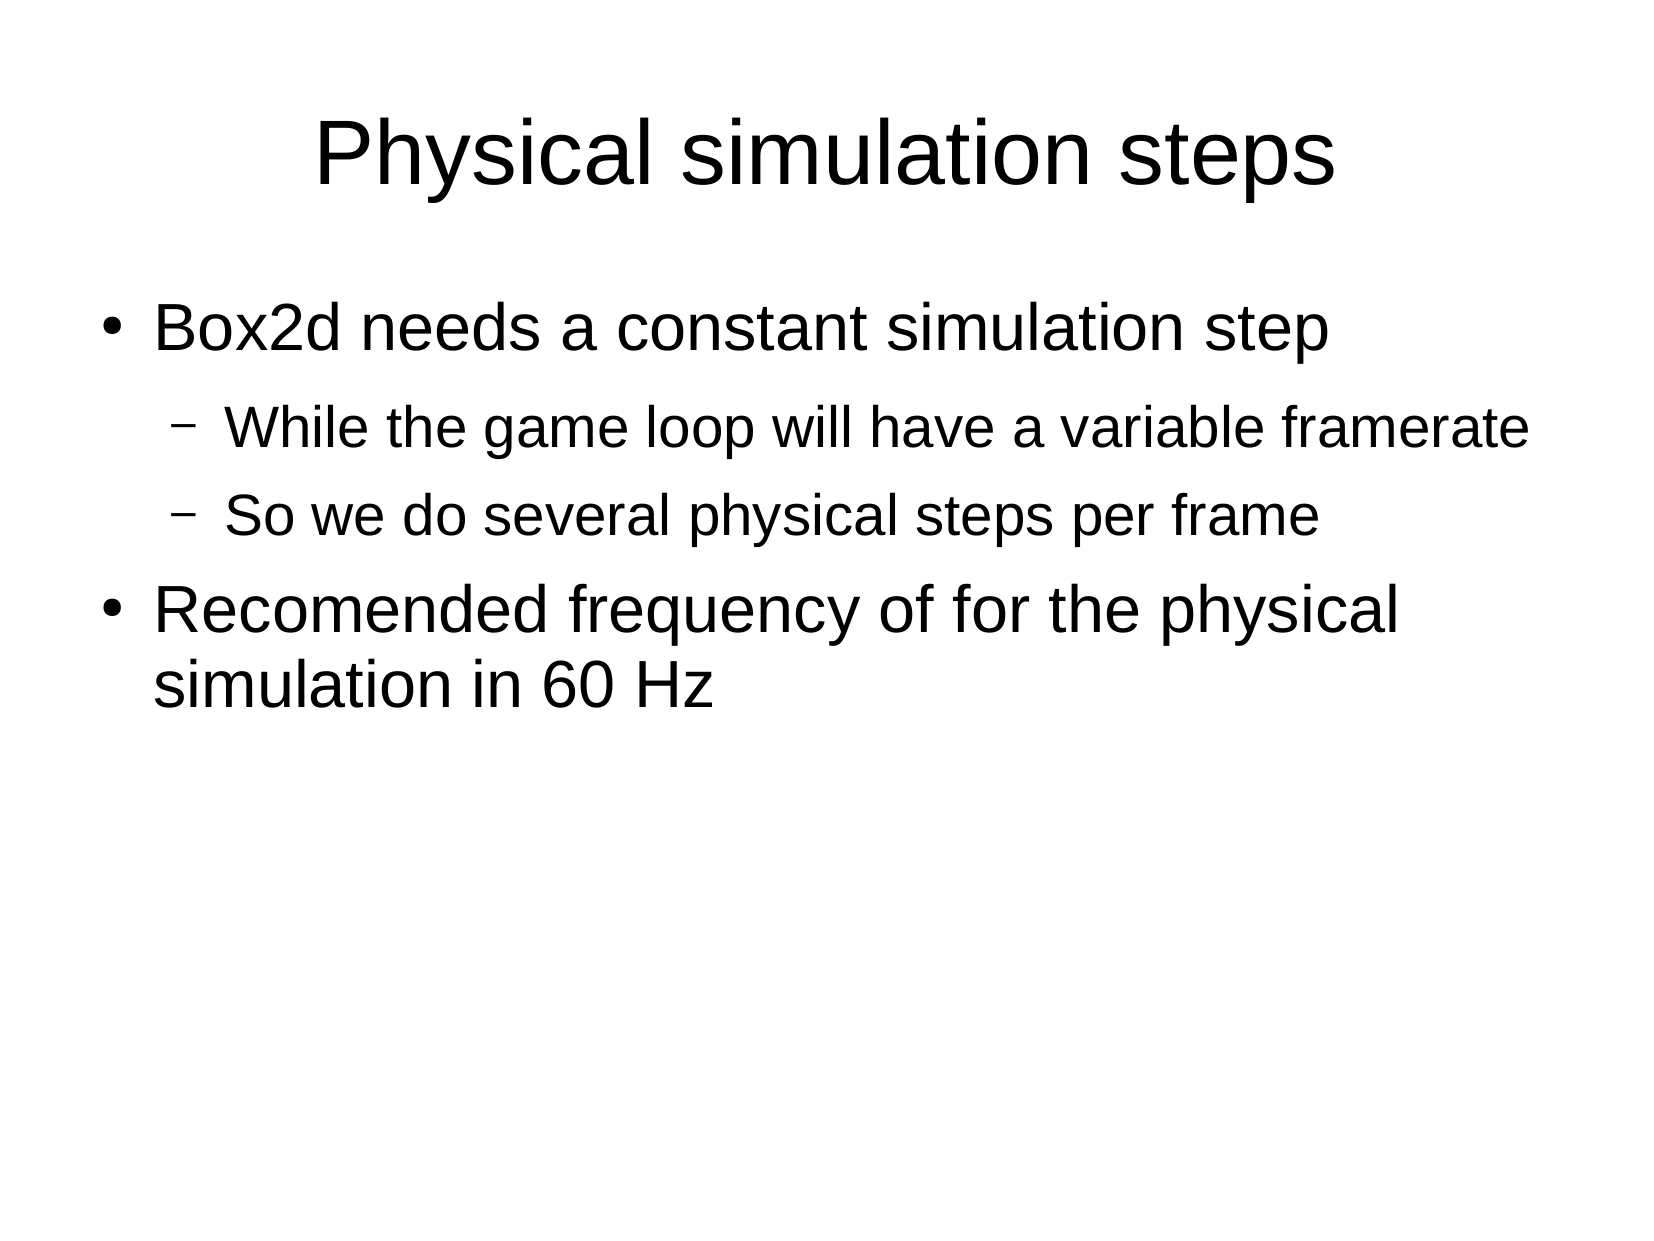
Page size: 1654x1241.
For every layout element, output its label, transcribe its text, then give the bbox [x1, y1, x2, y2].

title Physical simulation steps [82, 49, 1571, 257]
list Box2d needs a constant simulation step While the game loop will have a variable framerate So we do several physical steps per frame Recomended frequency of for the physical simulation in 60 Hz [82, 290, 1538, 1010]
